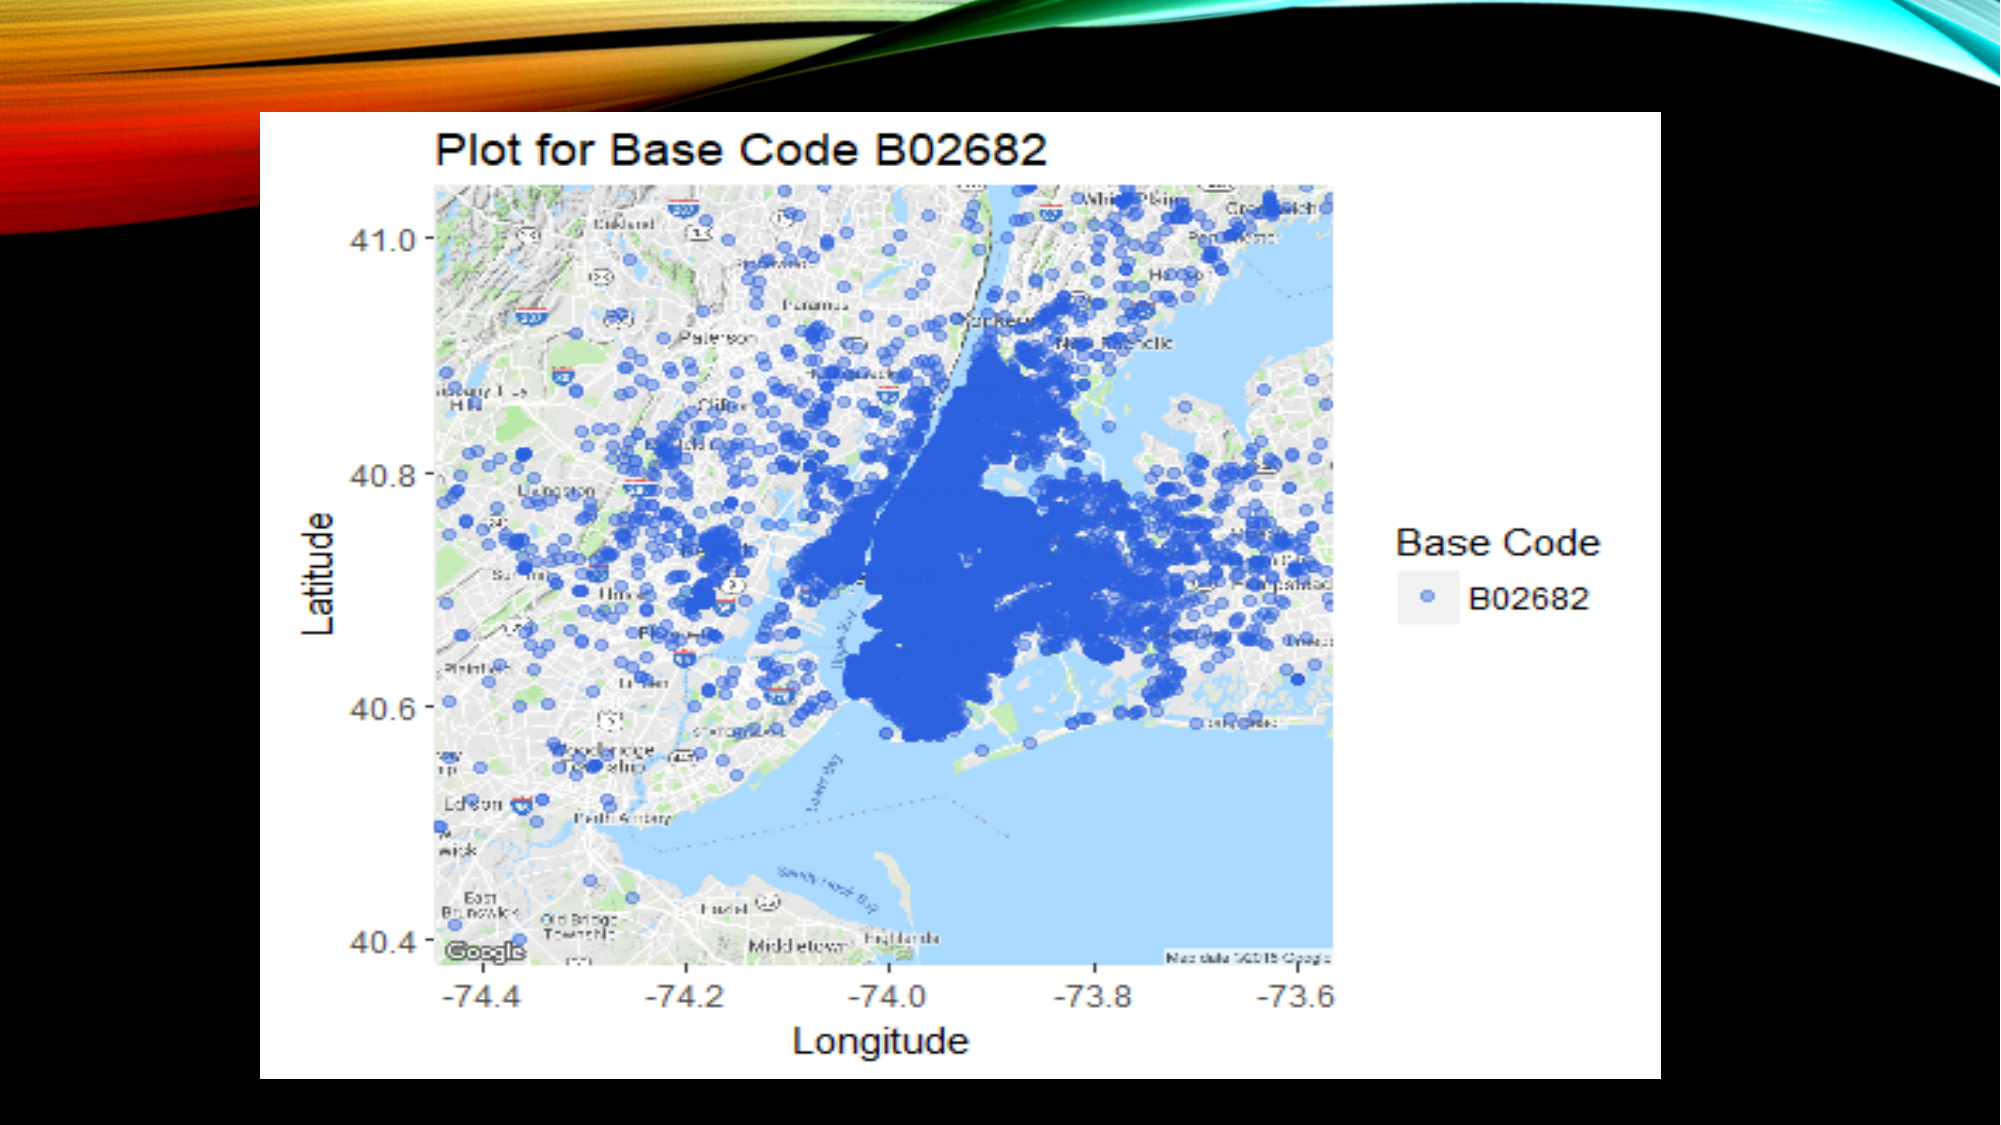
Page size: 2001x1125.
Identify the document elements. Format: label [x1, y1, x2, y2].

picture [260, 113, 1661, 1080]
